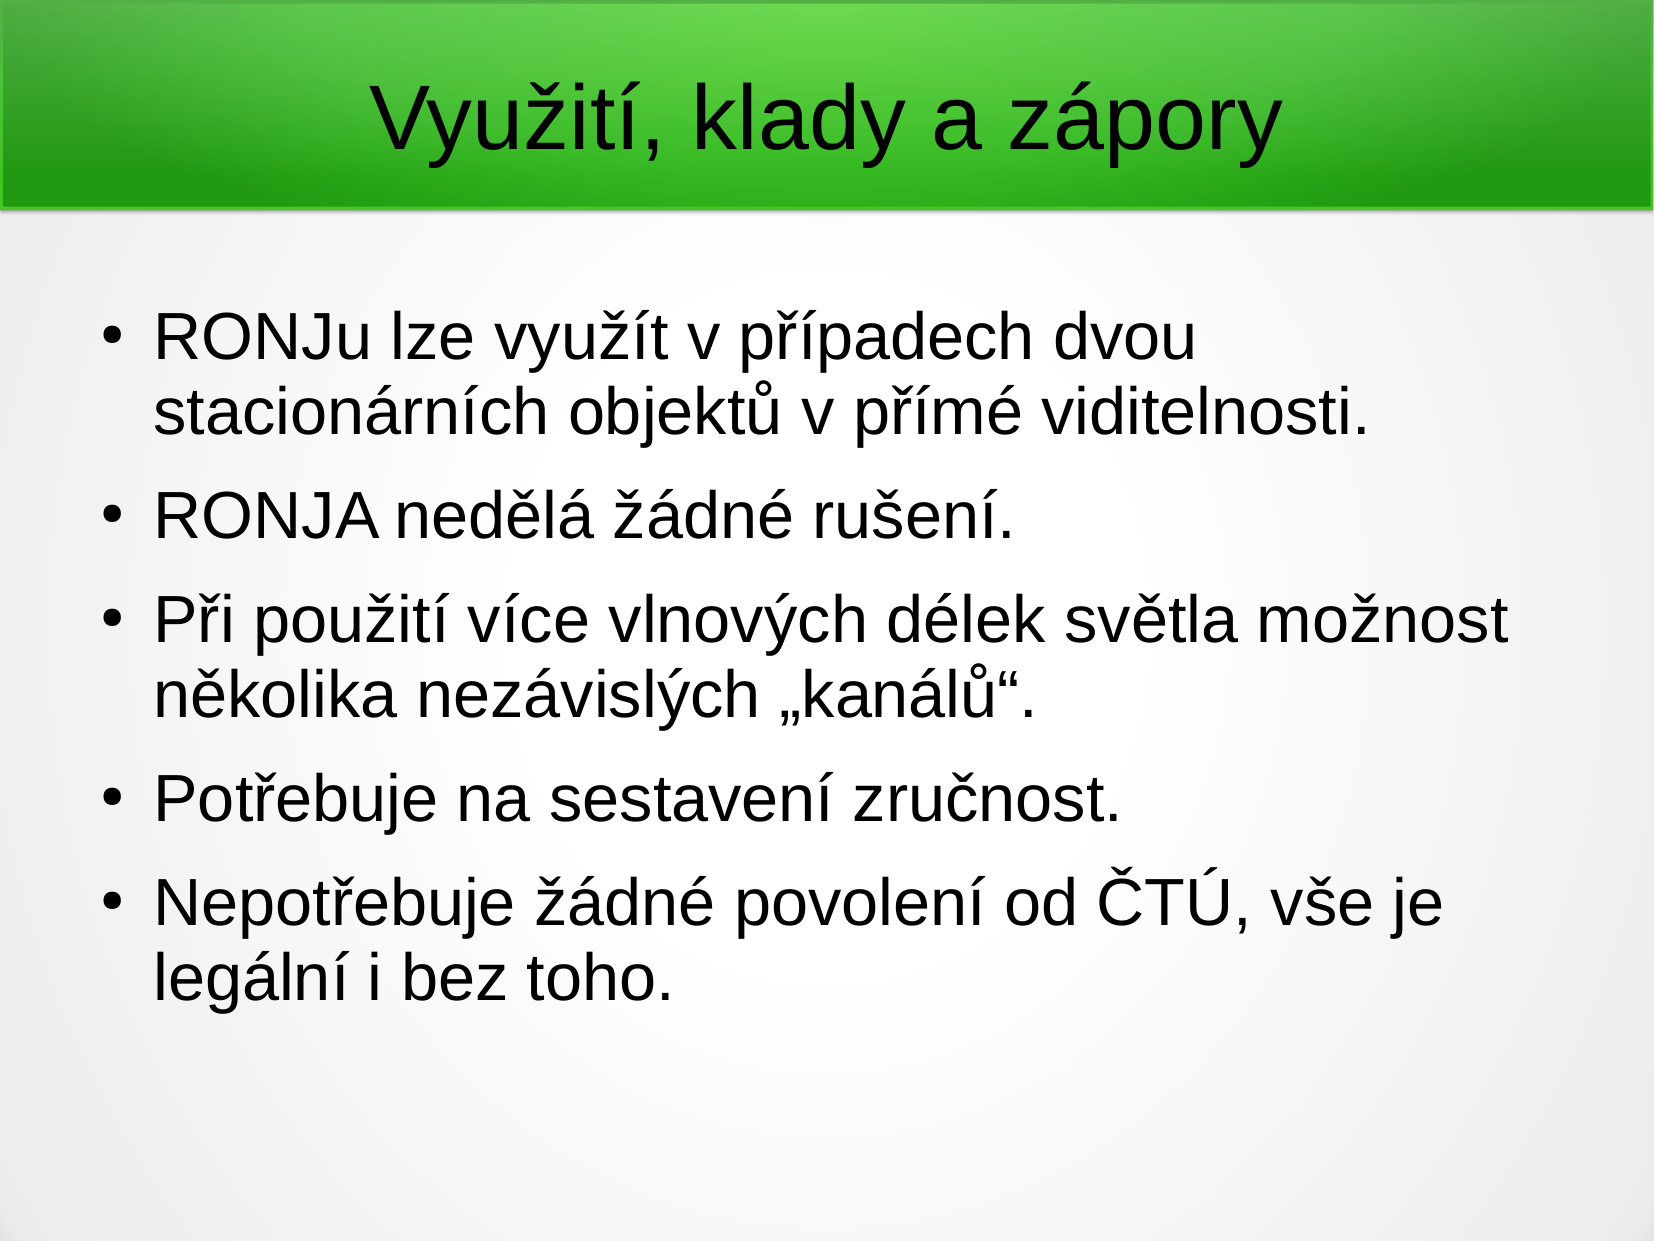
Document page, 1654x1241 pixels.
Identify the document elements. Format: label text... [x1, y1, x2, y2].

list RONJu lze využít v případech dvou stacionárních objektů v přímé viditelnosti. RONJA nedělá žádné rušení. Při použití více vlnových délek světla možnost několika nezávislých „kanálů“. Potřebuje na sestavení zručnost. Nepotřebuje žádné povolení od ČTÚ, vše je legální i bez toho. [82, 299, 1571, 1019]
title Využití, klady a zápory [82, 47, 1571, 189]
